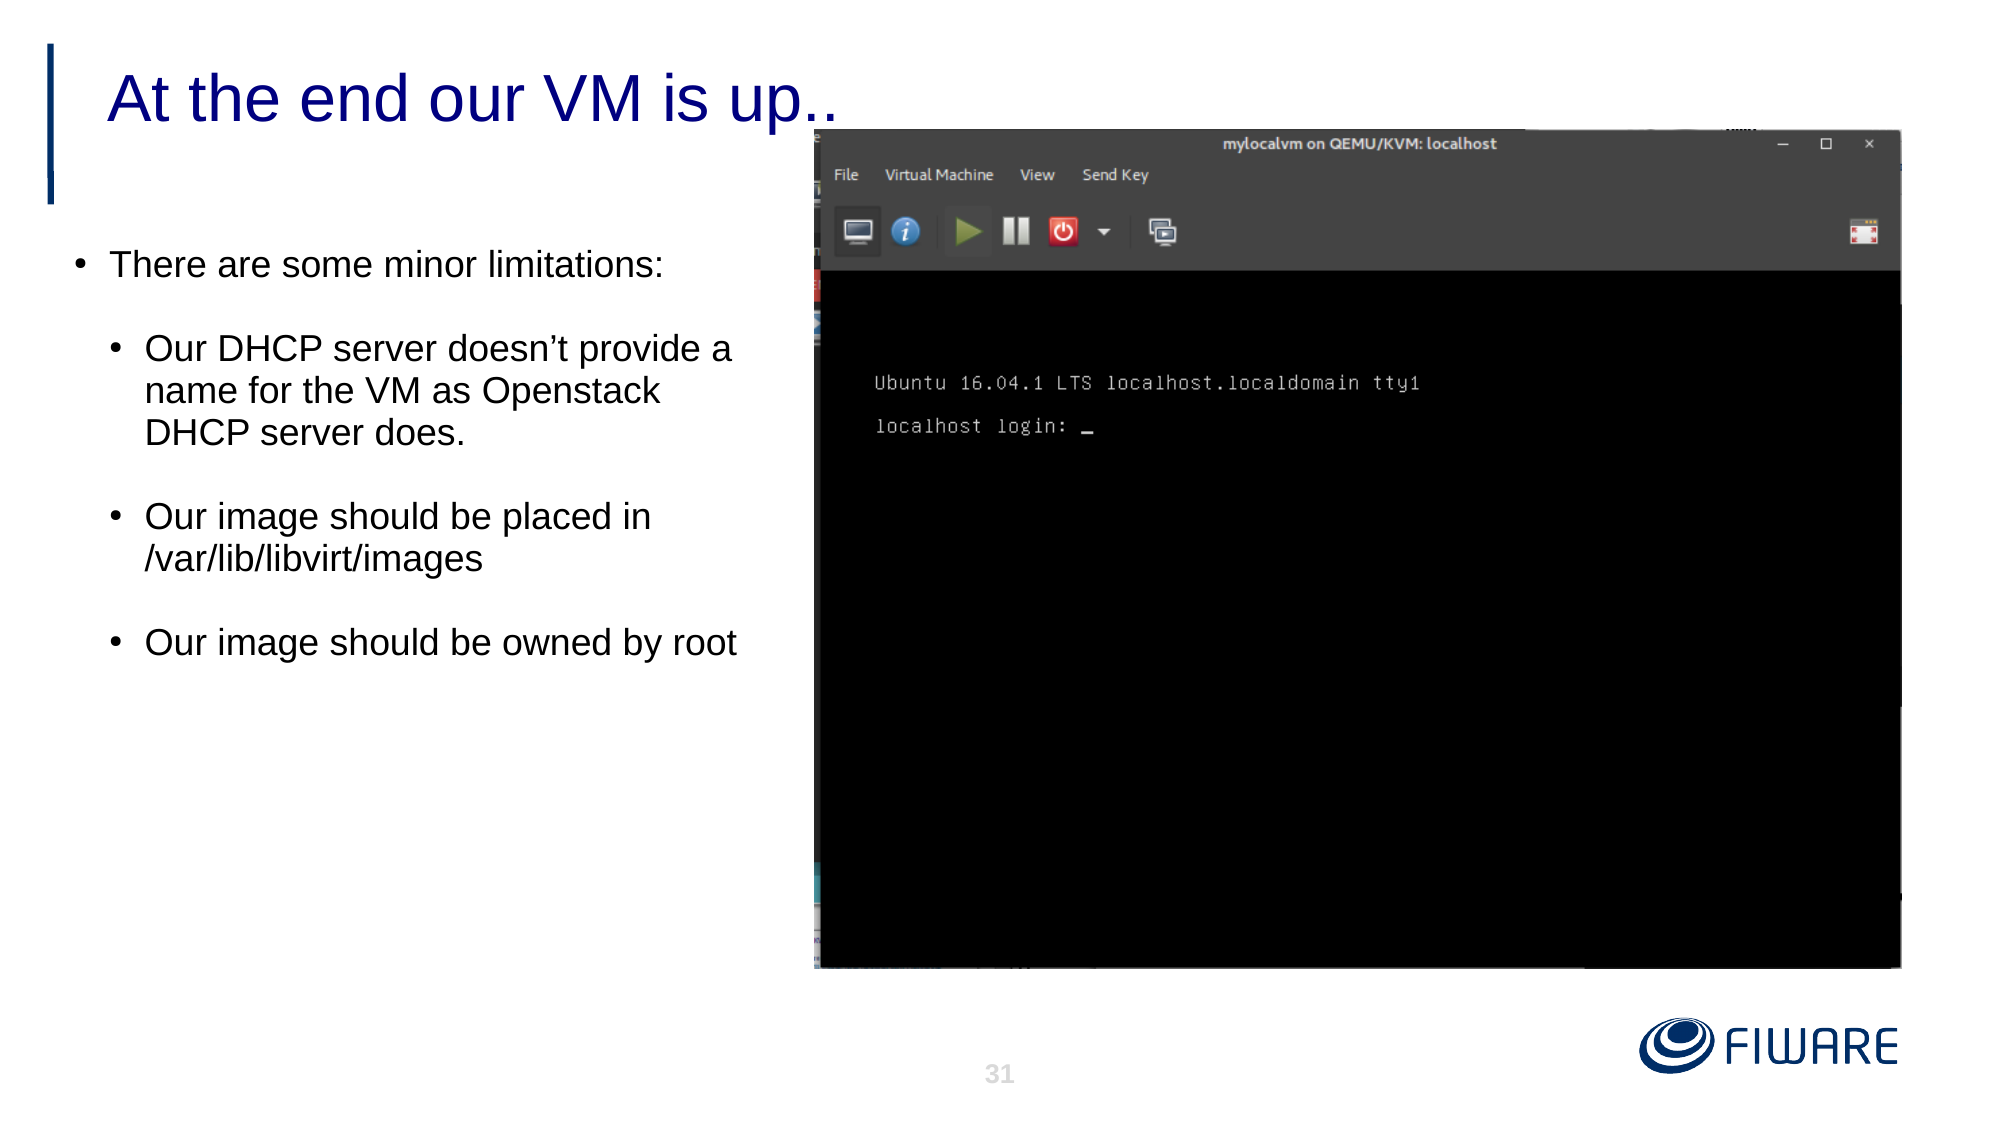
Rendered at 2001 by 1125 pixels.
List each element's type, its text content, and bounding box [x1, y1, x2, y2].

picture [814, 129, 1902, 969]
title At the end our VM is up.. [92, 47, 1704, 250]
picture [1635, 1012, 1905, 1077]
slide_number <número> [887, 1042, 1113, 1103]
text_box There are some minor limitations: Our DHCP server doesn’t provide a name for the VM as Openstack DHCP server does. Our image should be placed in /var/lib/libvirt/images Our image should be owned by root [59, 236, 792, 713]
